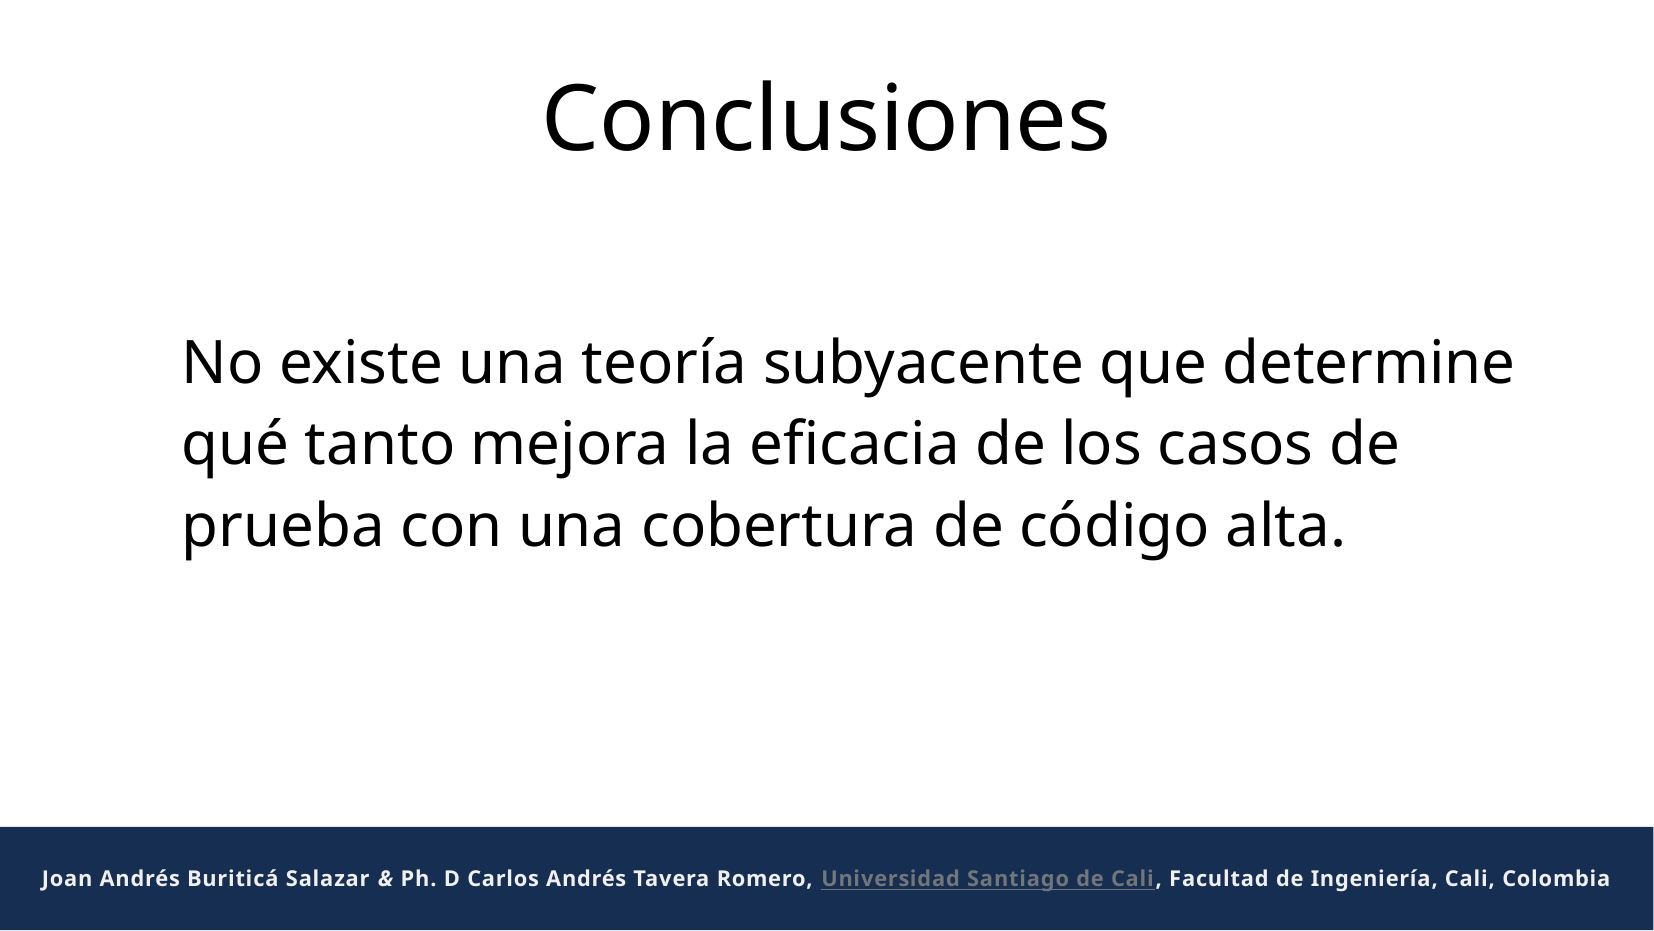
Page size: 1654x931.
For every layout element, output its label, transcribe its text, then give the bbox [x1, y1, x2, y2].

title Conclusiones [82, 37, 1571, 193]
list No existe una teoría subyacente que determine qué tanto mejora la eficacia de los casos de prueba con una cobertura de código alta. [118, 318, 1536, 638]
